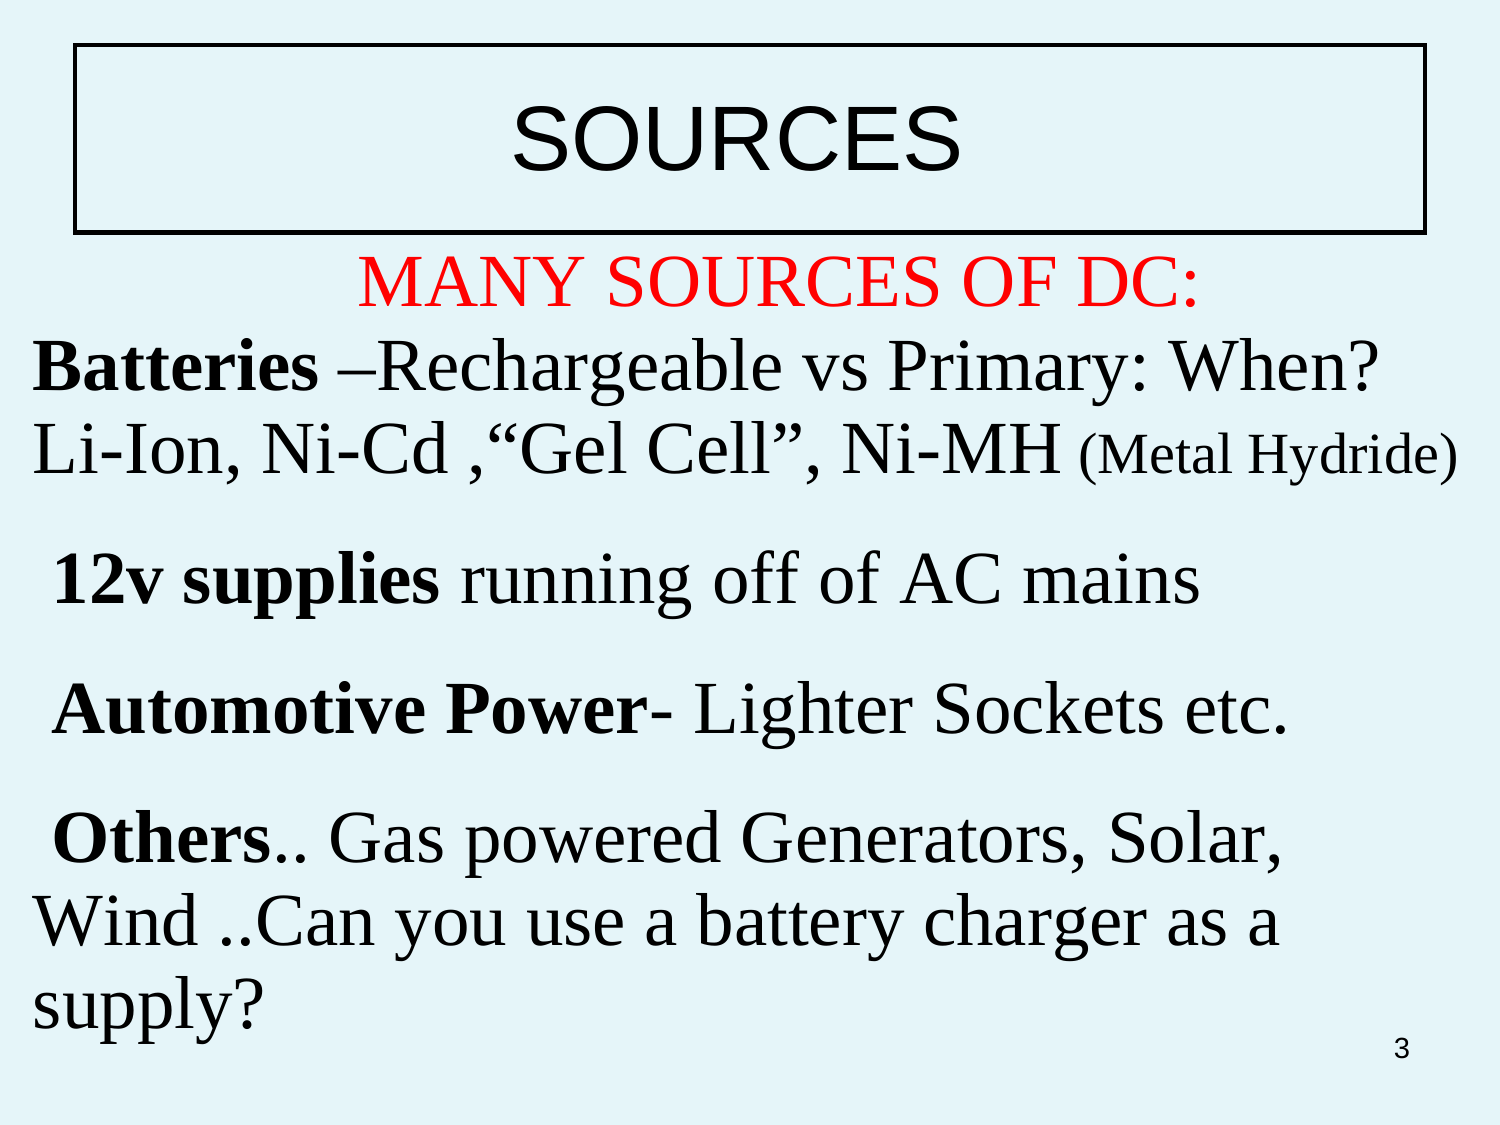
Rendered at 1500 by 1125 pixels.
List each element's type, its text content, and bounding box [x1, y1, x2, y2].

text_box Batteries –Rechargeable vs Primary: When? Li-Ion, Ni-Cd ,“Gel Cell”, Ni-MH (Metal Hydride) 12v supplies running off of AC mains Automotive Power- Lighter Sockets etc. Others.. Gas powered Generators, Solar, Wind ..Can you use a battery charger as a supply? [18, 316, 1478, 1053]
text_box MANY SOURCES OF DC: [41, 231, 1500, 331]
title SOURCES [75, 45, 1426, 231]
